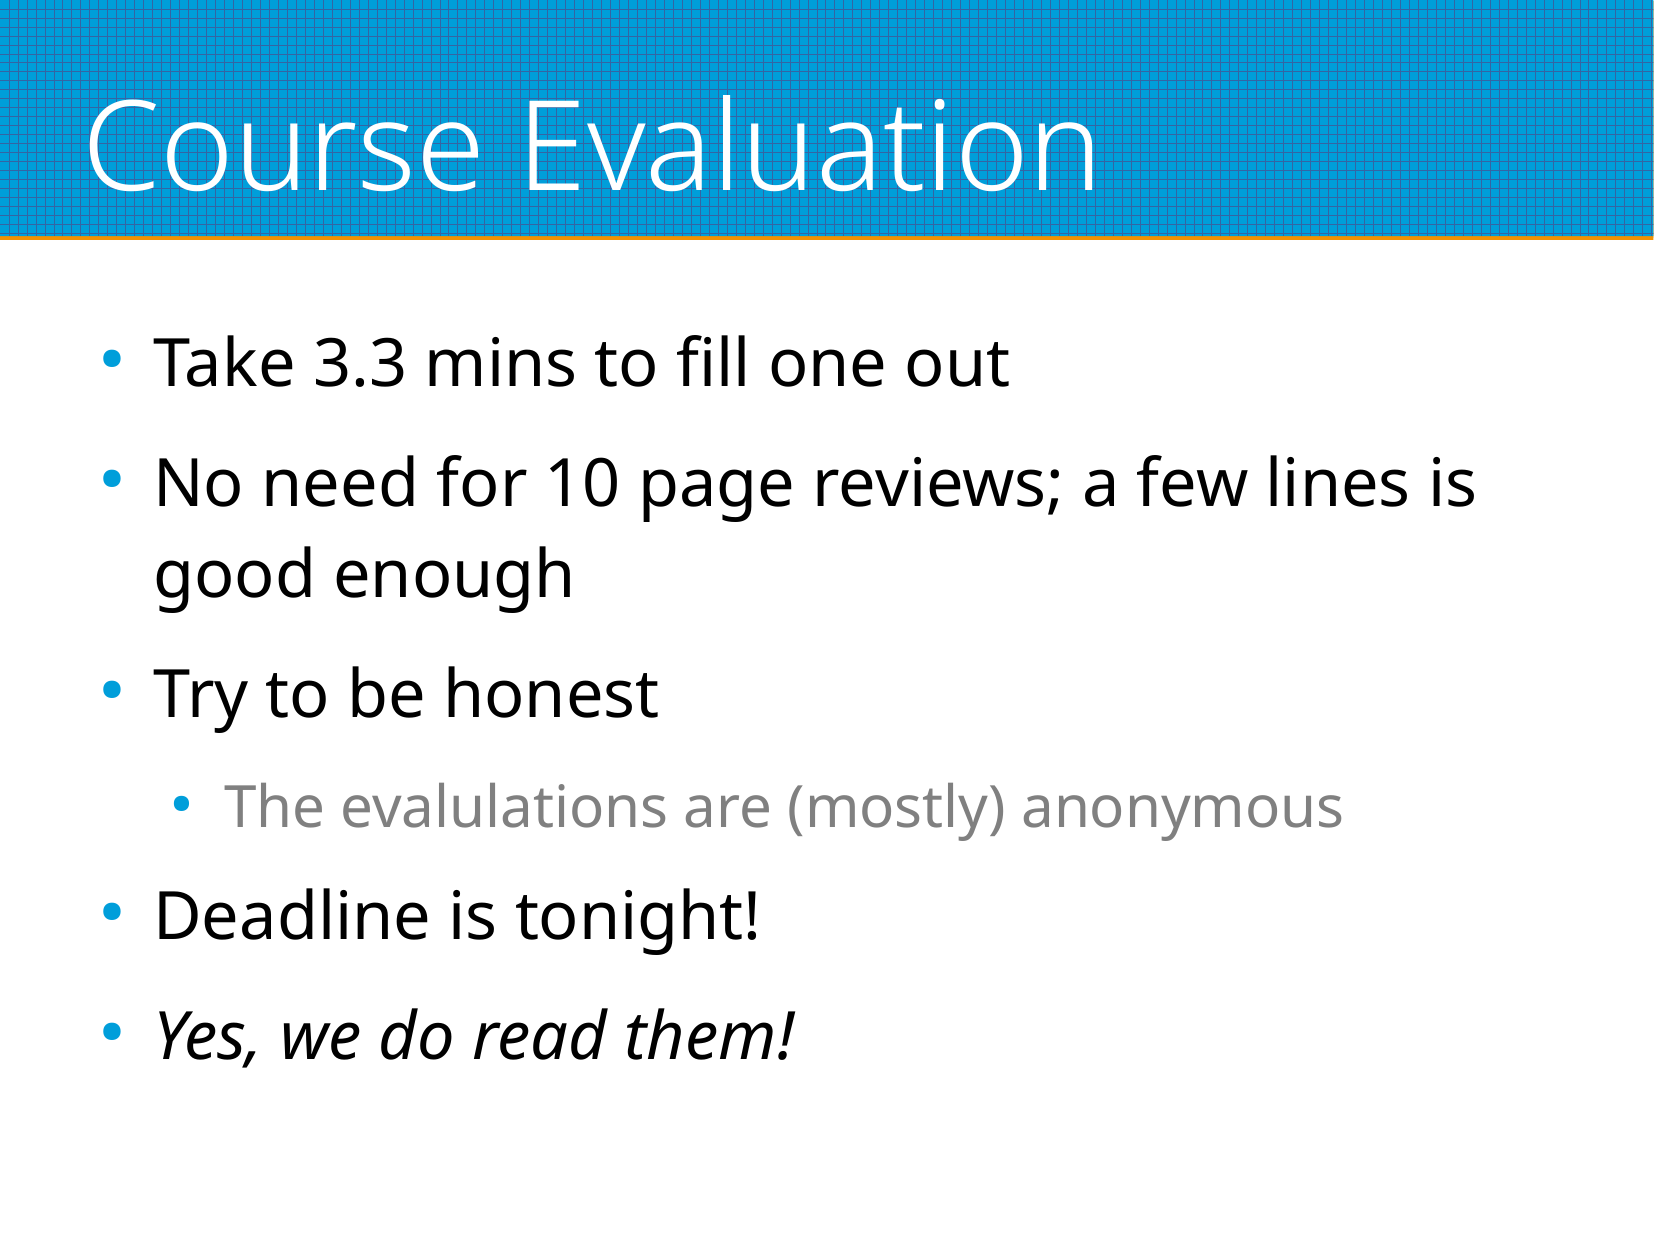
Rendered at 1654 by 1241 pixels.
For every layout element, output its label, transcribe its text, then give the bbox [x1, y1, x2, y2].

list Take 3.3 mins to fill one out No need for 10 page reviews; a few lines is good enough Try to be honest The evalulations are (mostly) anonymous Deadline is tonight! Yes, we do read them! [82, 314, 1563, 1081]
title Course Evaluation [82, 19, 1571, 227]
